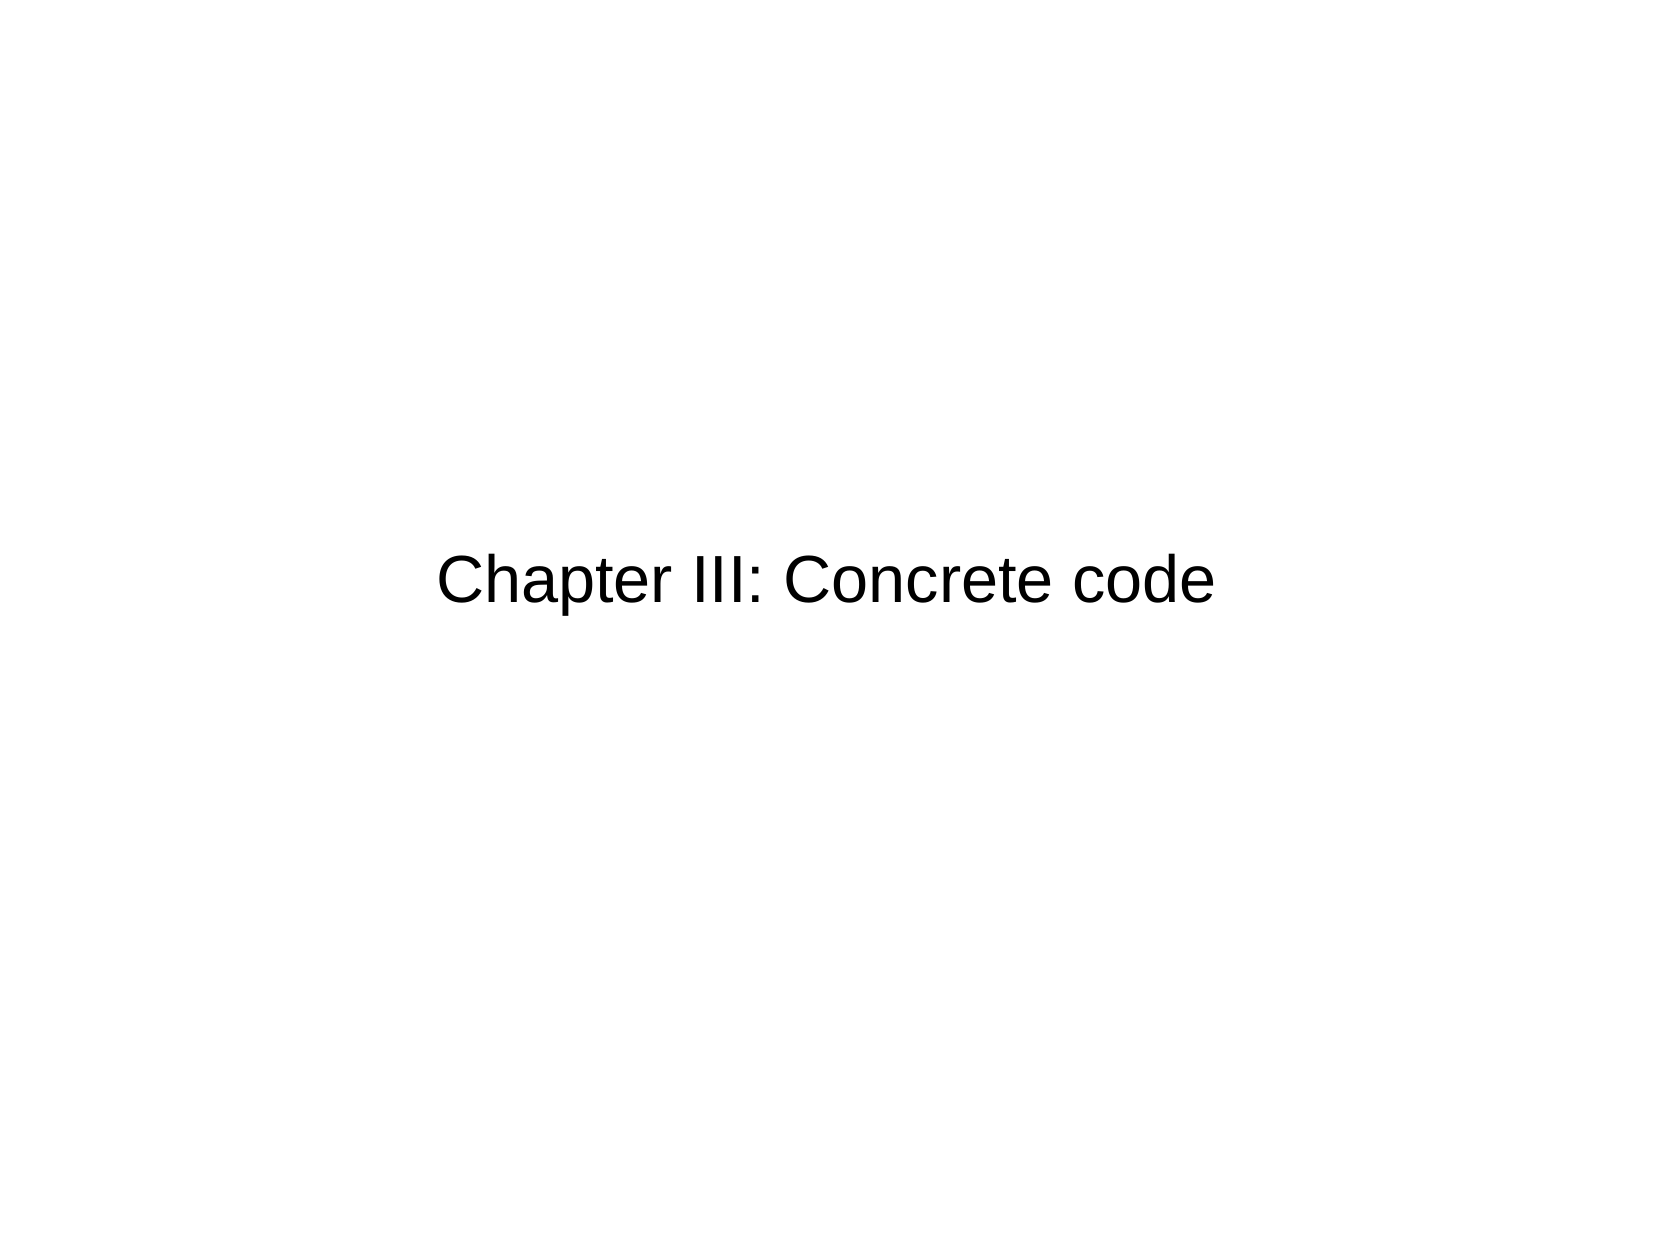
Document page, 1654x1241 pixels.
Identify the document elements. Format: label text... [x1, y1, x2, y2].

subtitle Chapter III: Concrete code [82, 49, 1571, 1109]
